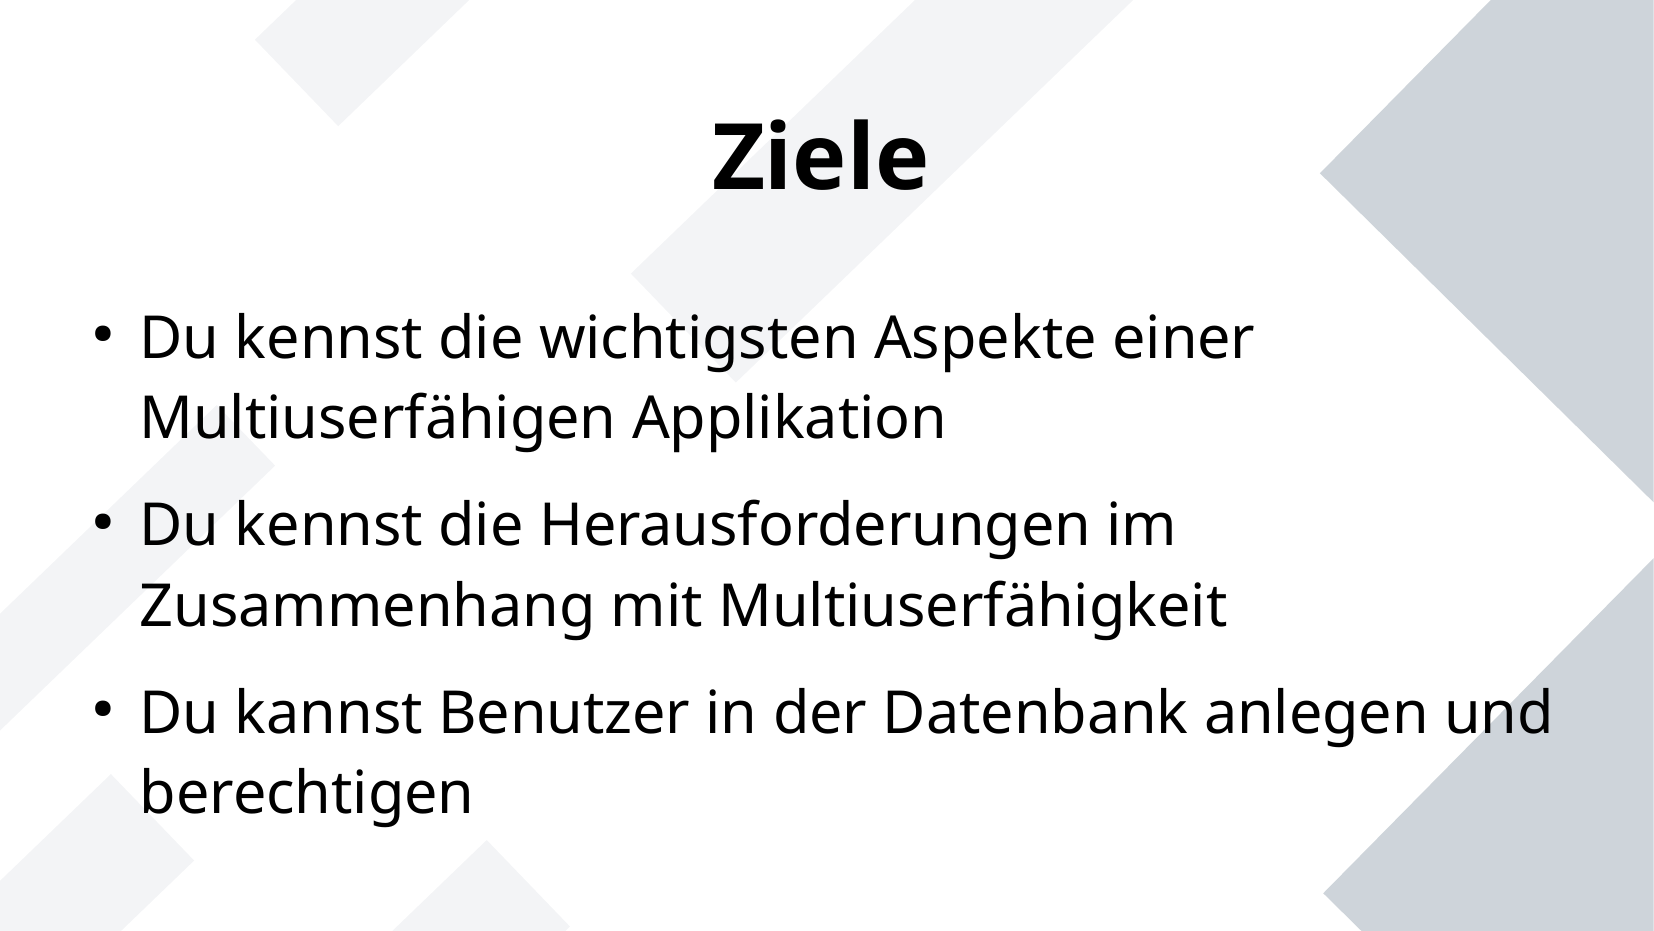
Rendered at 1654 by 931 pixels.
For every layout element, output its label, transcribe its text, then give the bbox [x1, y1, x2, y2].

list Du kennst die wichtigsten Aspekte einer Multiuserfähigen Applikation Du kennst die Herausforderungen im Zusammenhang mit Multiuserfähigkeit Du kannst Benutzer in der Datenbank anlegen und berechtigen [76, 295, 1565, 835]
title Ziele [76, 76, 1565, 233]
